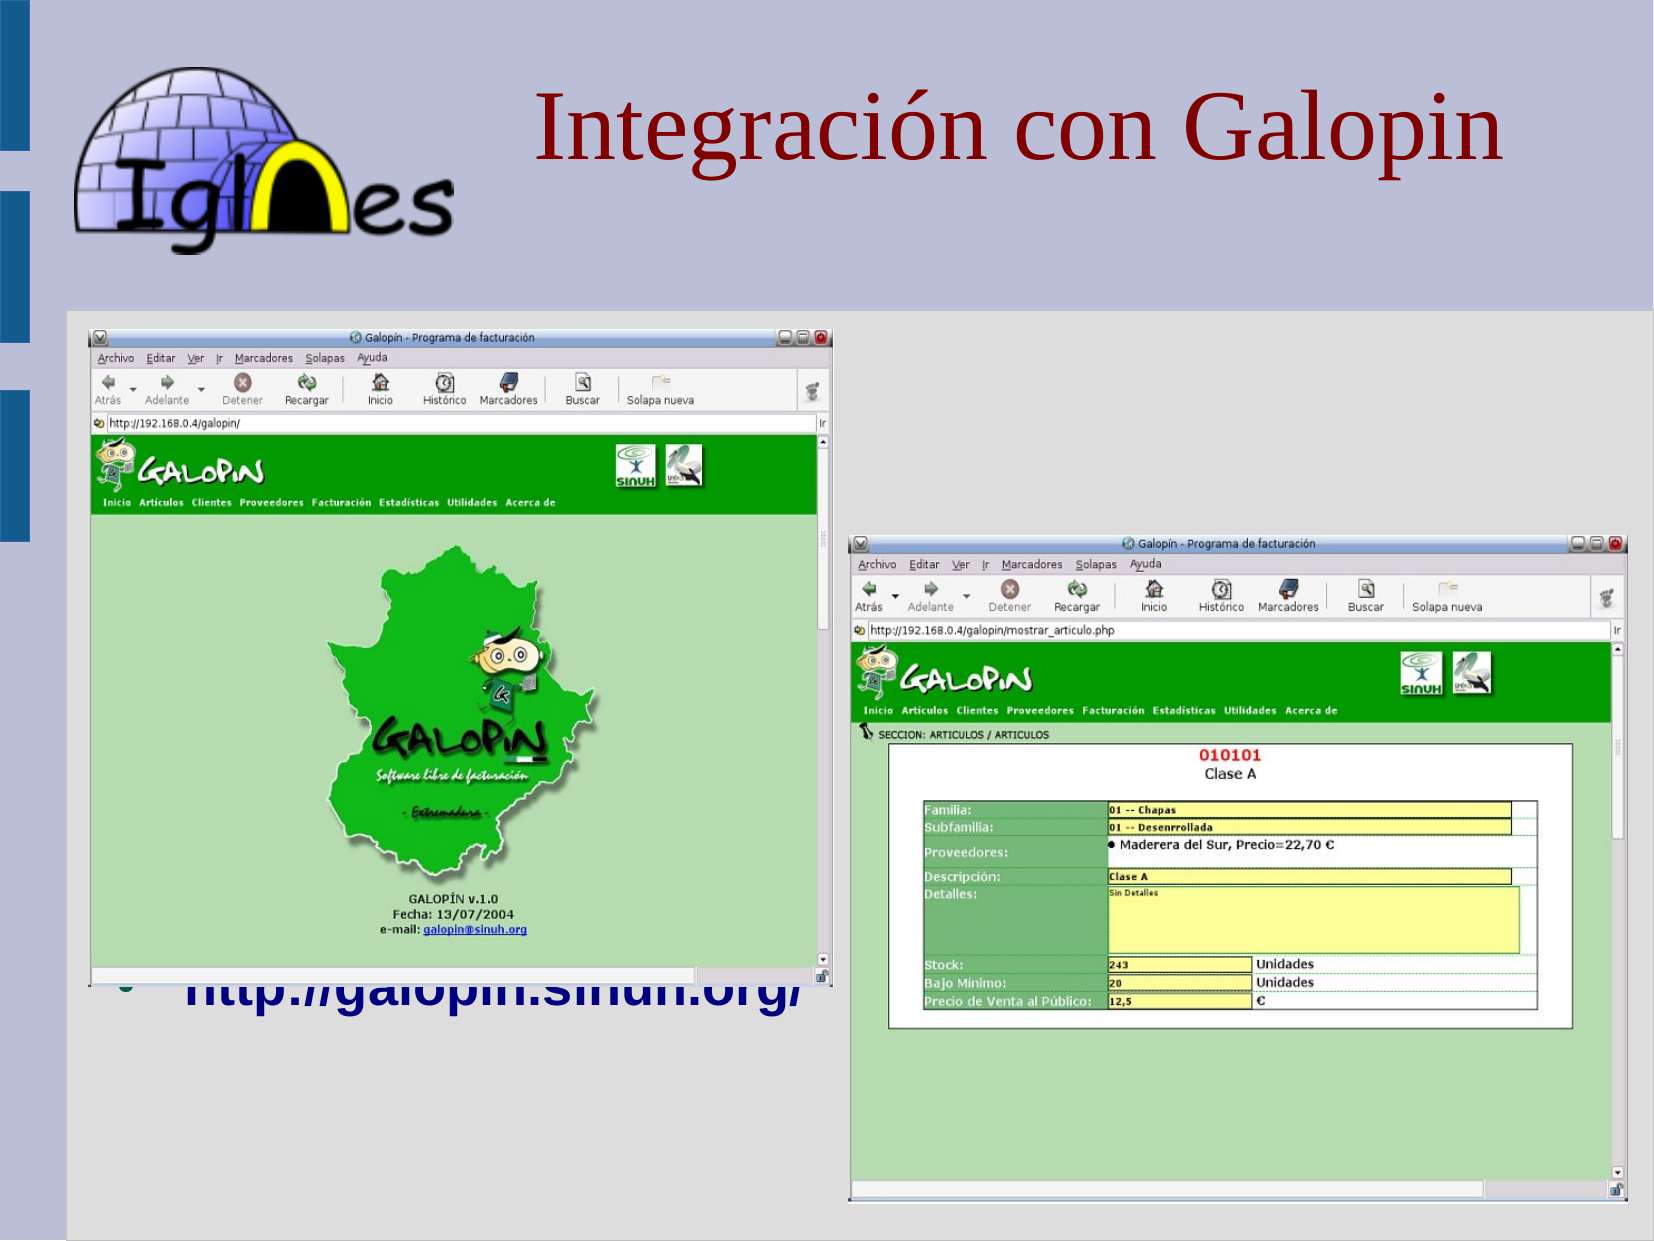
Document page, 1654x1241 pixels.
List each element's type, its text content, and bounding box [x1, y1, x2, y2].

text_box Integración con Galopin [468, 70, 1571, 210]
picture [88, 329, 834, 987]
picture [848, 535, 1628, 1205]
picture [74, 67, 454, 255]
list http://galopin.sinuh.org/ [80, 326, 1443, 1188]
